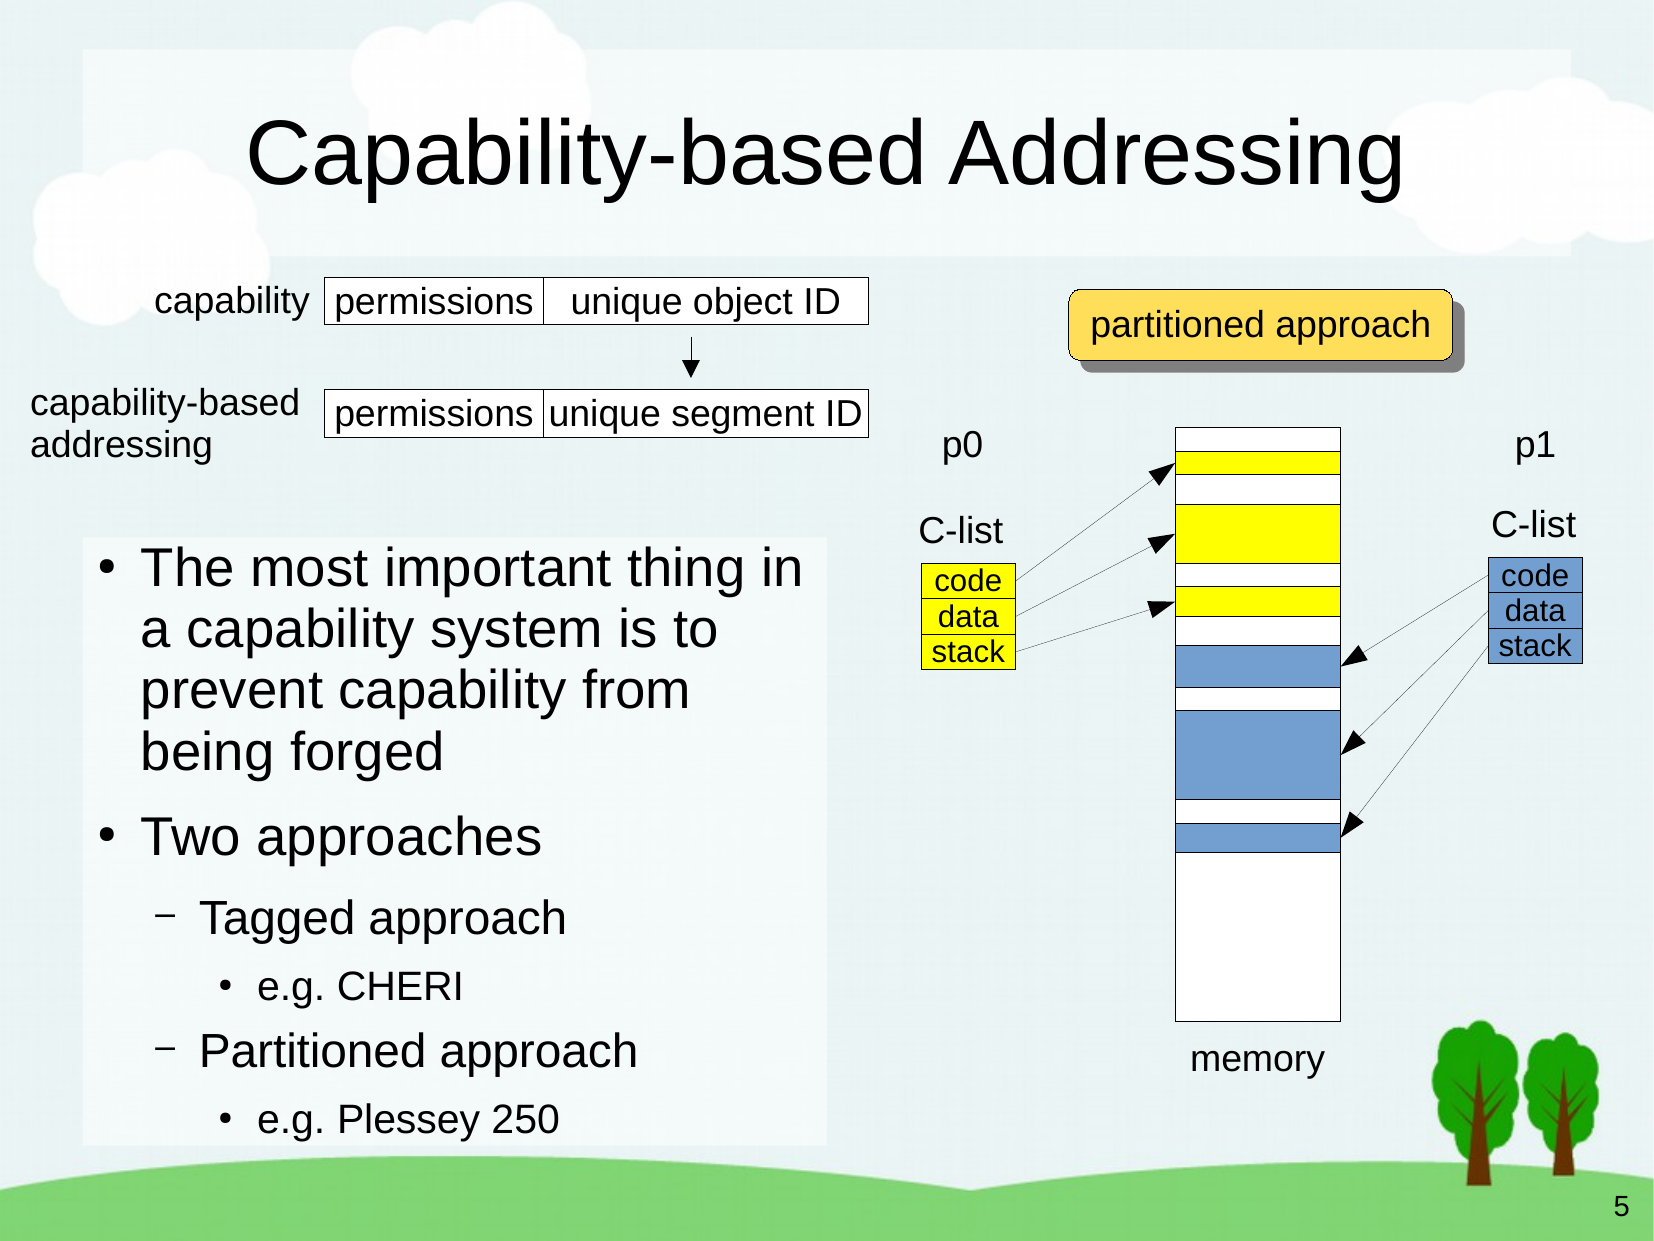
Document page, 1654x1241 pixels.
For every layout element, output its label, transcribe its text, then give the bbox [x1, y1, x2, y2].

text_box stack [921, 634, 1016, 670]
text_box permissions [324, 389, 543, 438]
text_box C-list [1476, 496, 1592, 553]
text_box p0 [927, 415, 999, 473]
text_box code [1488, 557, 1583, 592]
list The most important thing in a capability system is to prevent capability from being forged Two approaches Tagged approach e.g. CHERI Partitioned approach e.g. Plessey 250 [82, 537, 827, 1146]
text_box capability-based addressing [15, 374, 349, 474]
text_box partitioned approach [1068, 289, 1453, 361]
text_box data [921, 598, 1016, 634]
text_box [1175, 427, 1341, 1022]
text_box unique segment ID [543, 389, 869, 438]
text_box p1 [1500, 415, 1572, 473]
text_box stack [1488, 628, 1583, 664]
text_box permissions [326, 277, 543, 325]
text_box C-list [903, 501, 1019, 559]
text_box data [1488, 592, 1583, 628]
text_box memory [1175, 1029, 1341, 1087]
text_box code [921, 563, 1016, 598]
picture [0, 0, 1654, 1241]
text_box unique object ID [543, 277, 869, 325]
title Capability-based Addressing [82, 49, 1571, 257]
text_box capability [139, 271, 326, 329]
